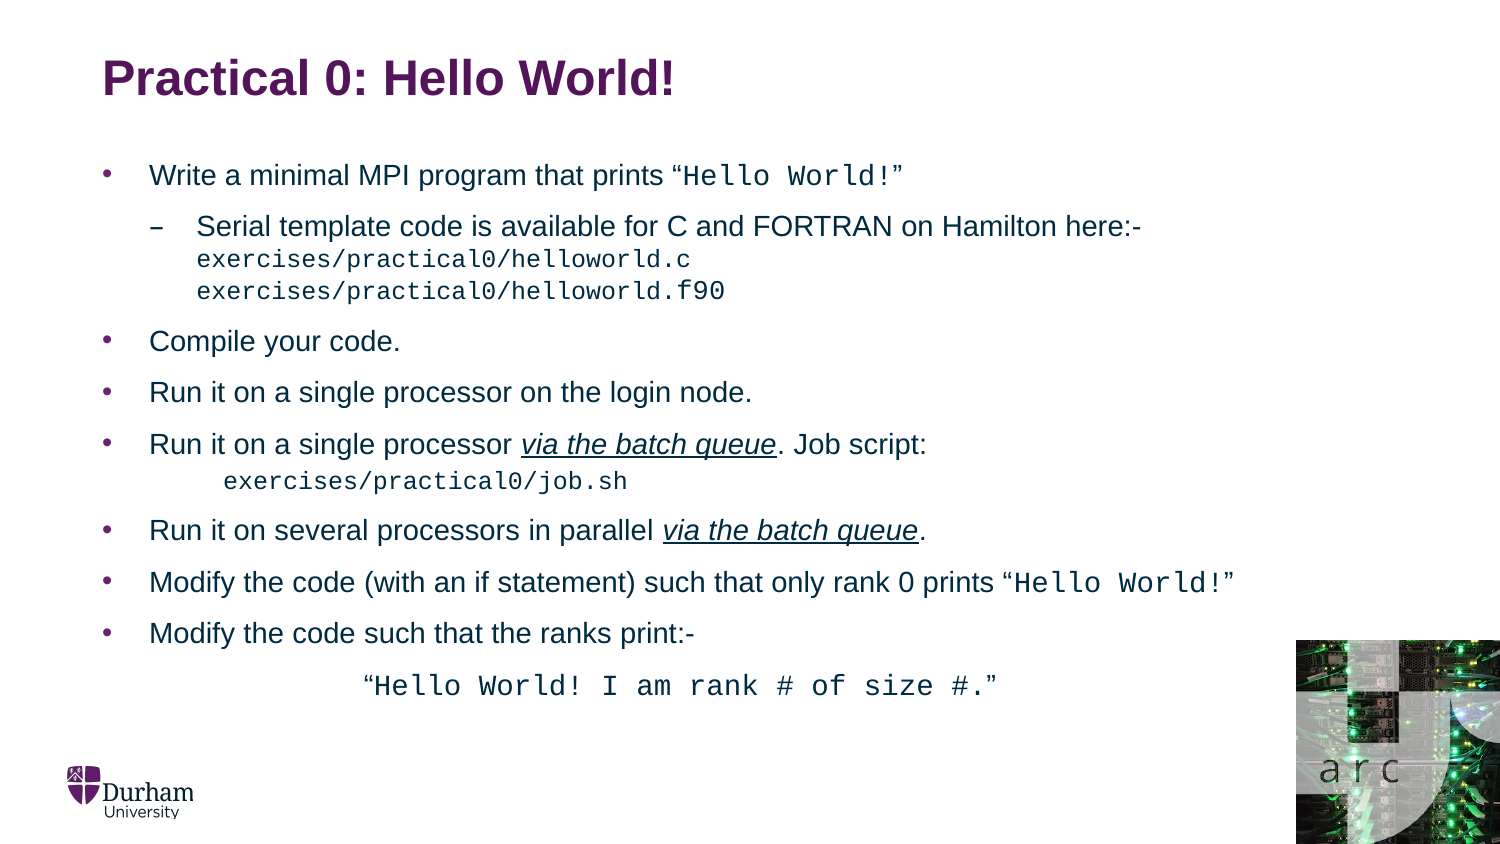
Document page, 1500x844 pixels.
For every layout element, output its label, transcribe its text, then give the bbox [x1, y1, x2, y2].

title Practical 0: Hello World! [101, 45, 1399, 187]
picture [67, 766, 193, 819]
list Write a minimal MPI program that prints “Hello World!” Serial template code is available for C and FORTRAN on Hamilton here:- exercises/practical0/helloworld.c exercises/practical0/helloworld.f90 Compile your code. Run it on a single processor on the login node. Run it on a single processor via the batch queue. Job script: exercises/practical0/job.sh Run it on several processors in parallel via the batch queue. Modify the code (with an if statement) such that only rank 0 prints “Hello World!” Modify the code such that the ranks print:- “Hello World! I am rank # of size #.” [101, 156, 1258, 494]
picture [1296, 640, 1500, 844]
